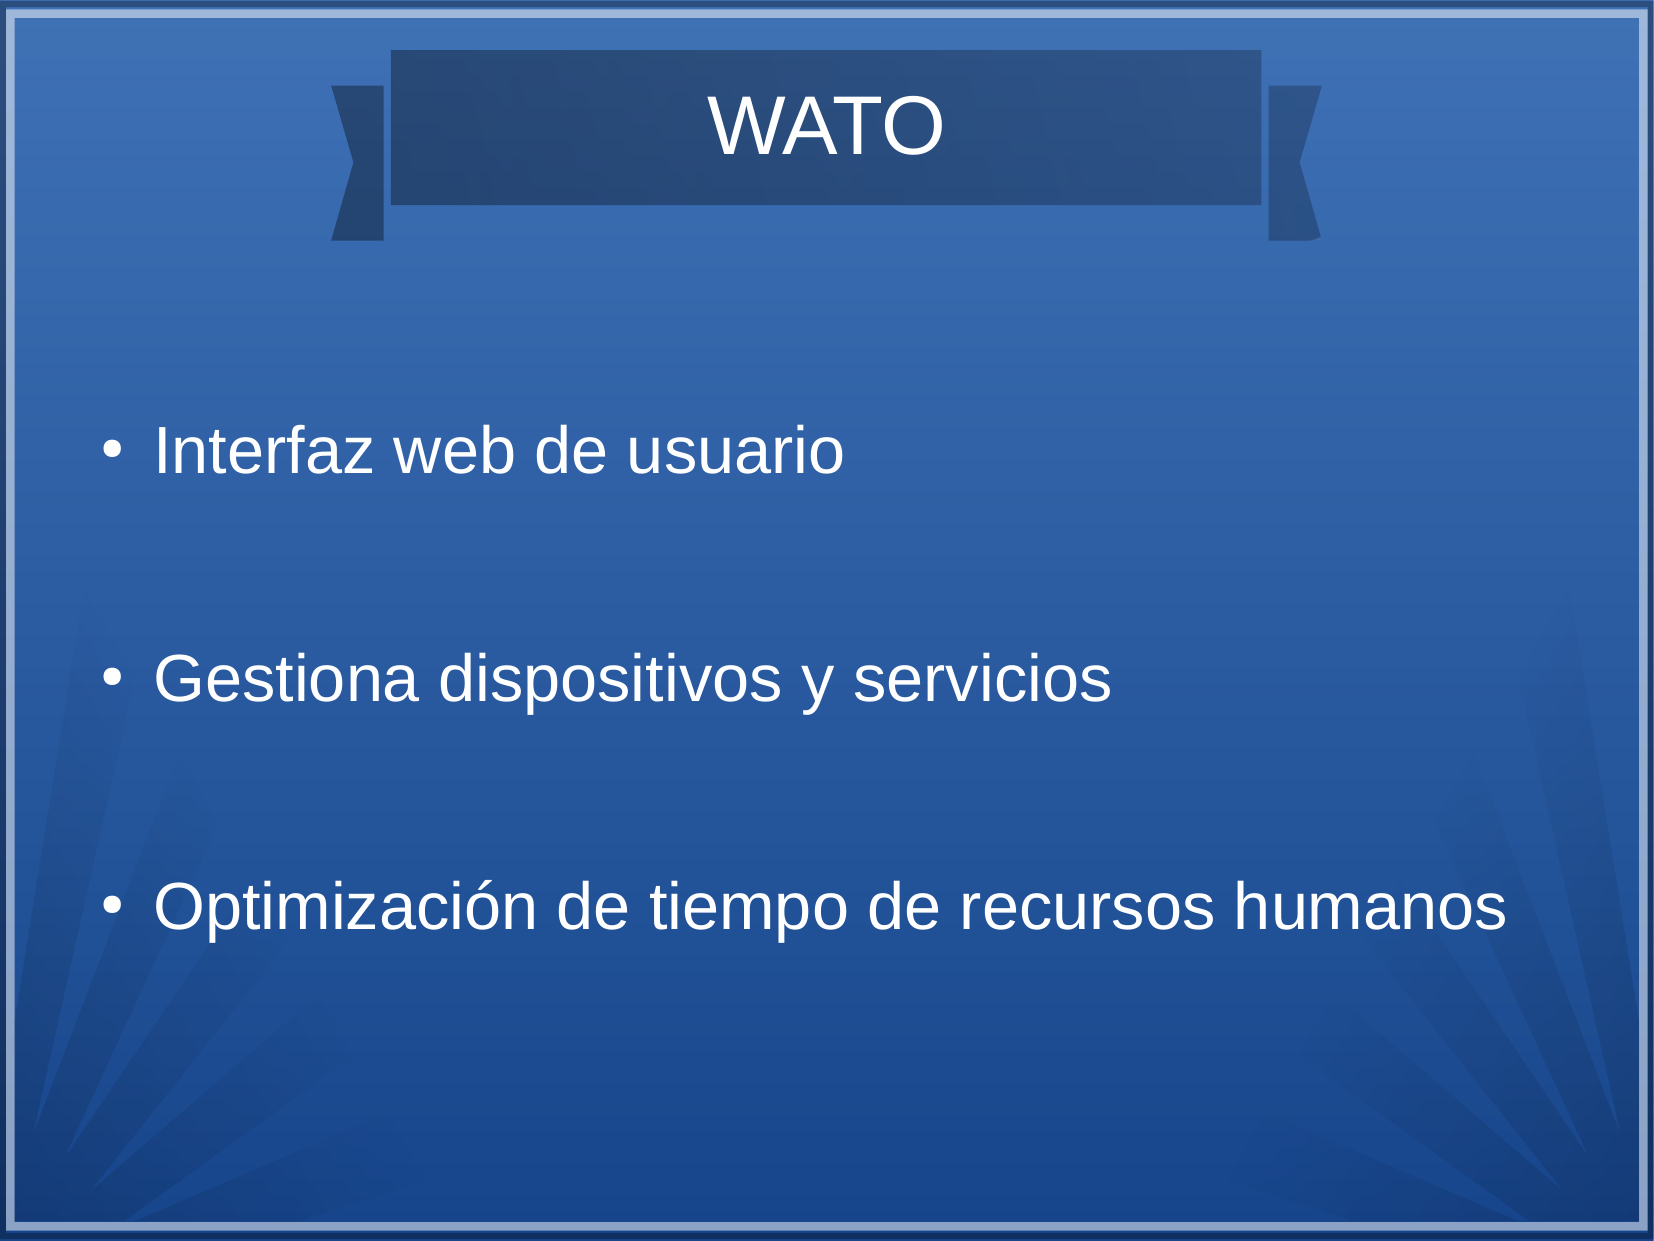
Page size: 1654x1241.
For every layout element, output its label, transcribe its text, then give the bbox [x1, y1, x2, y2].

list Interfaz web de usuario Gestiona dispositivos y servicios Optimización de tiempo de recursos humanos [82, 299, 1571, 1241]
title WATO [389, 47, 1264, 205]
